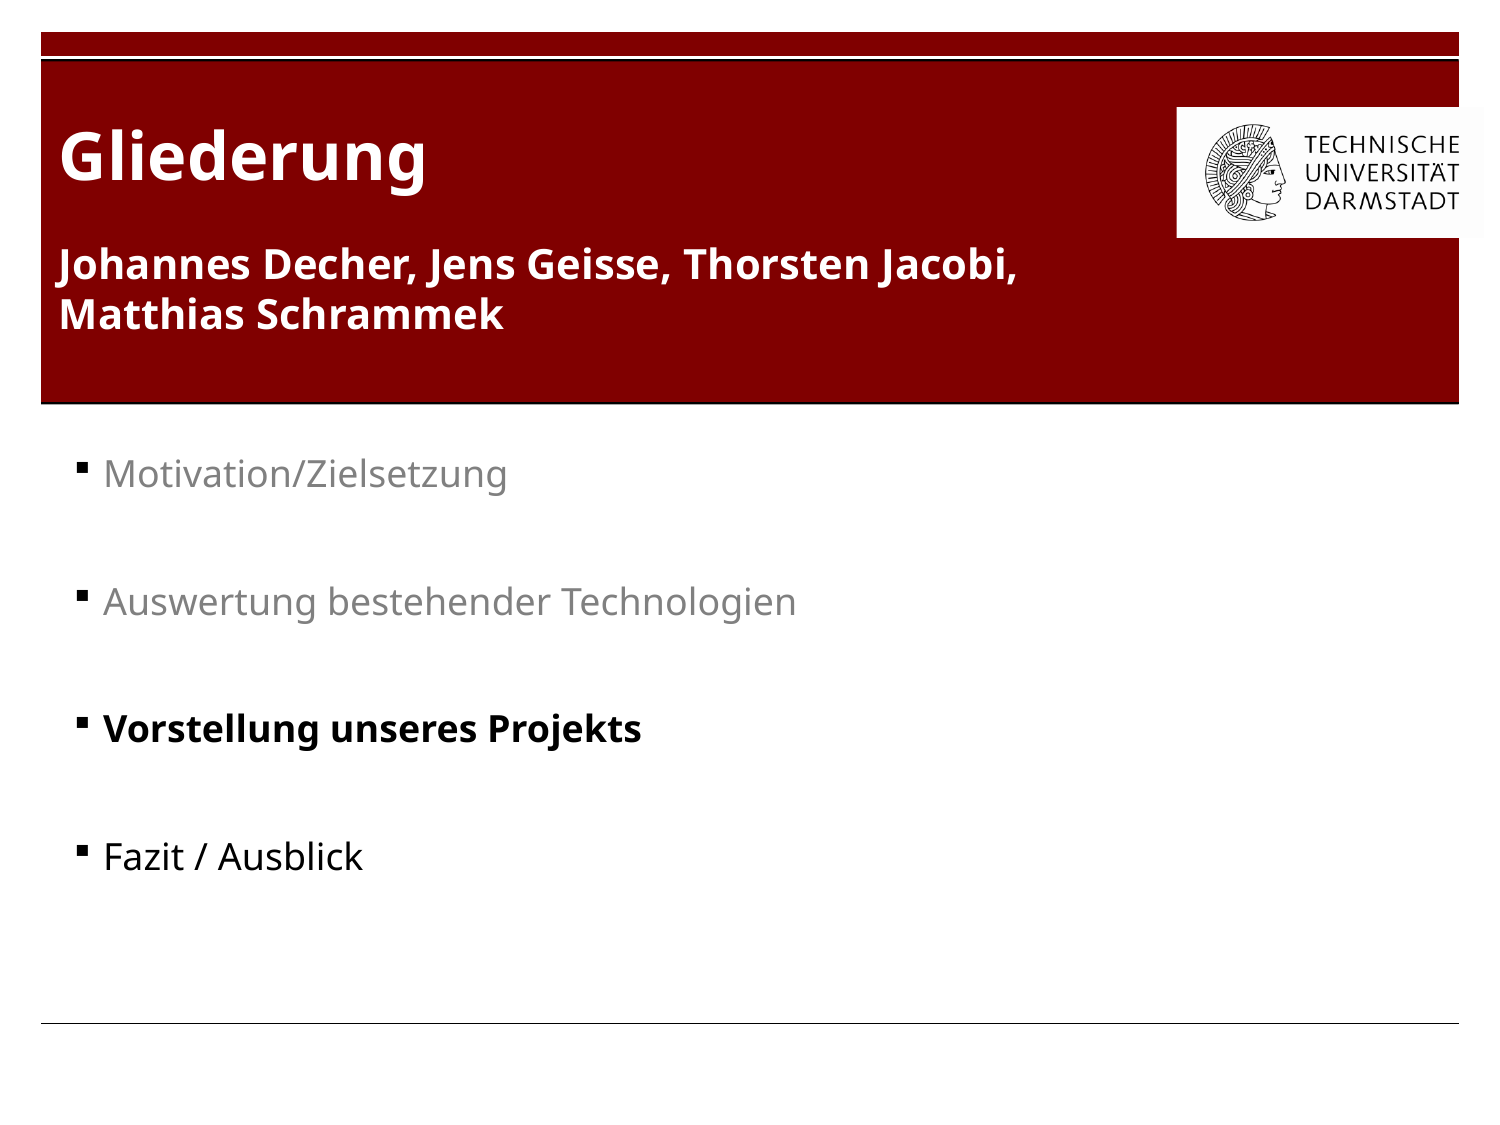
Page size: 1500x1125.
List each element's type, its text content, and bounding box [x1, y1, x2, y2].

picture [1176, 107, 1484, 238]
title Gliederung [58, 113, 1164, 209]
list Motivation/Zielsetzung Auswertung bestehender Technologien Vorstellung unseres Projekts Fazit / Ausblick [58, 442, 1418, 1052]
text_box Johannes Decher, Jens Geisse, Thorsten Jacobi, Matthias Schrammek [58, 237, 1164, 393]
